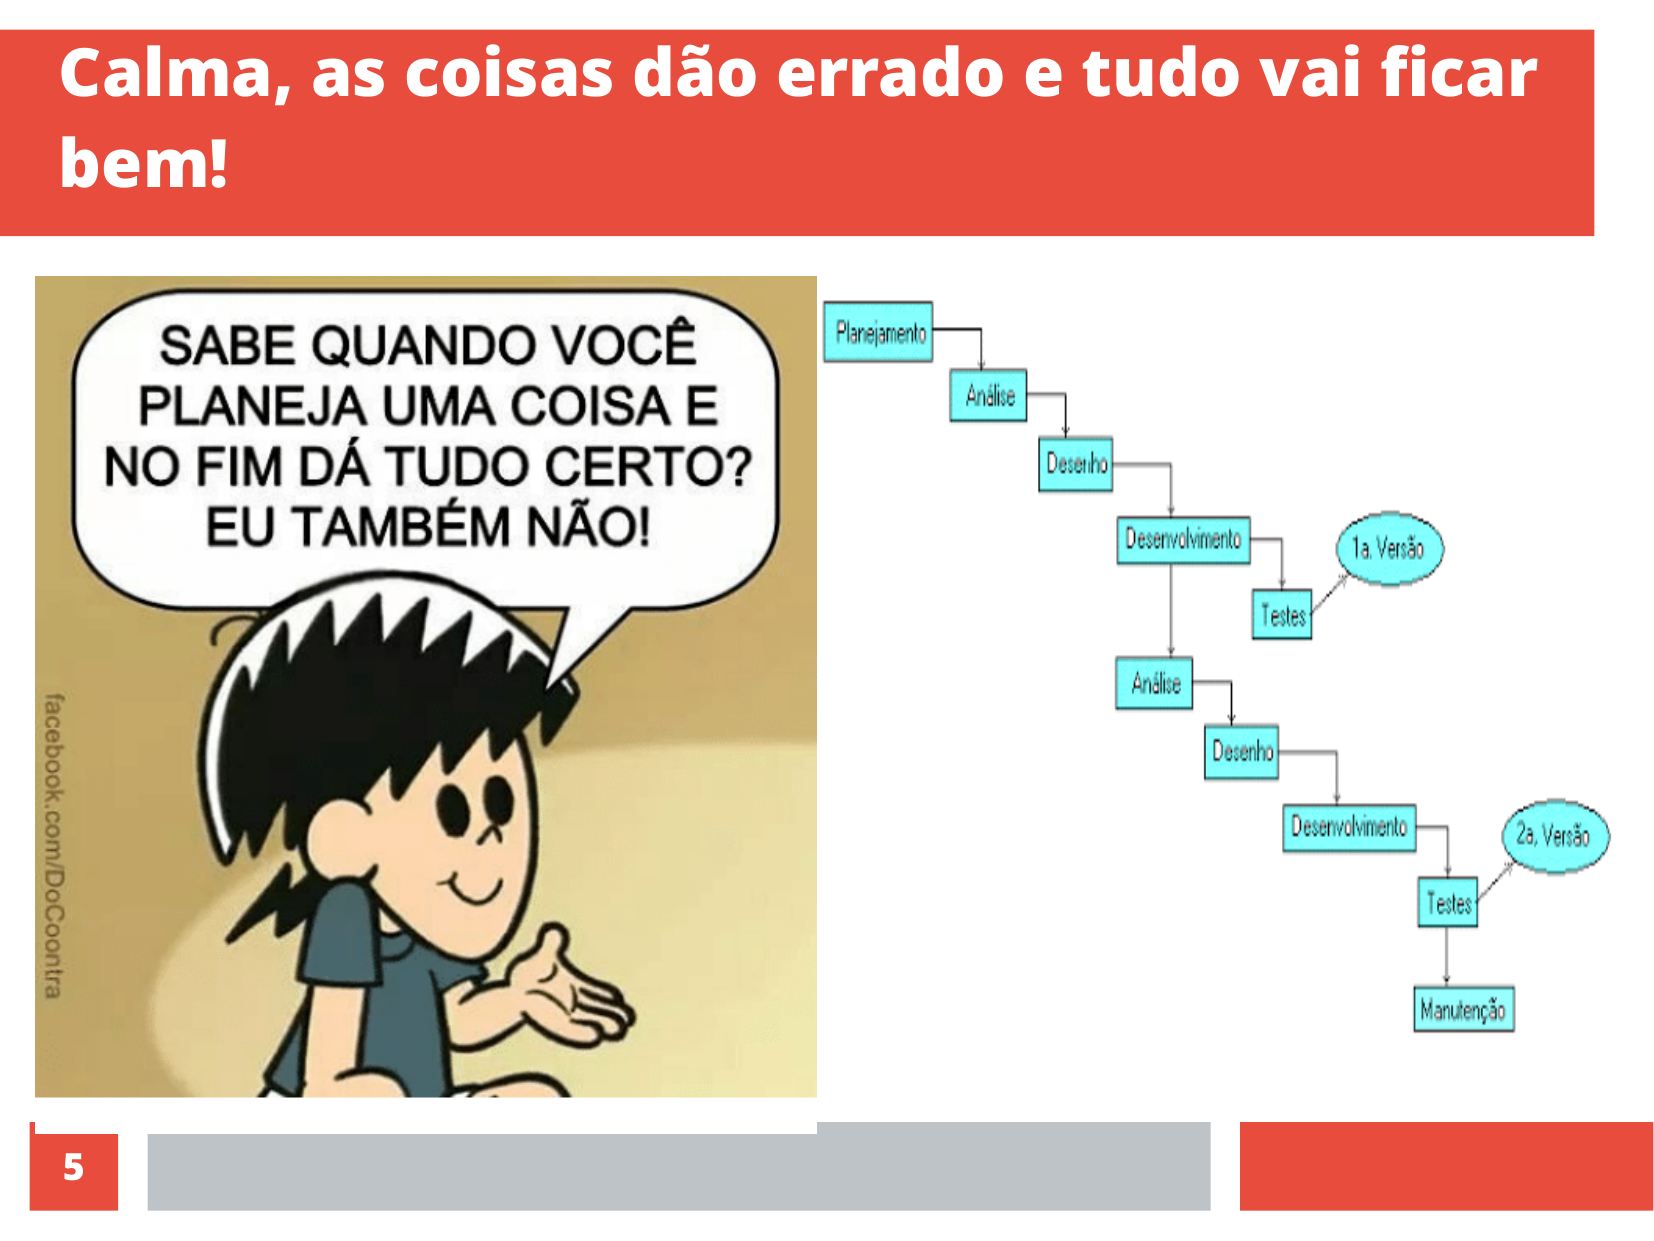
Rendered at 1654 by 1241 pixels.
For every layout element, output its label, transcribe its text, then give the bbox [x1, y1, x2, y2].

title Calma, as coisas dão errado e tudo vai ficar bem! [59, 59, 1595, 207]
picture [35, 276, 817, 1134]
picture [818, 283, 1619, 1052]
